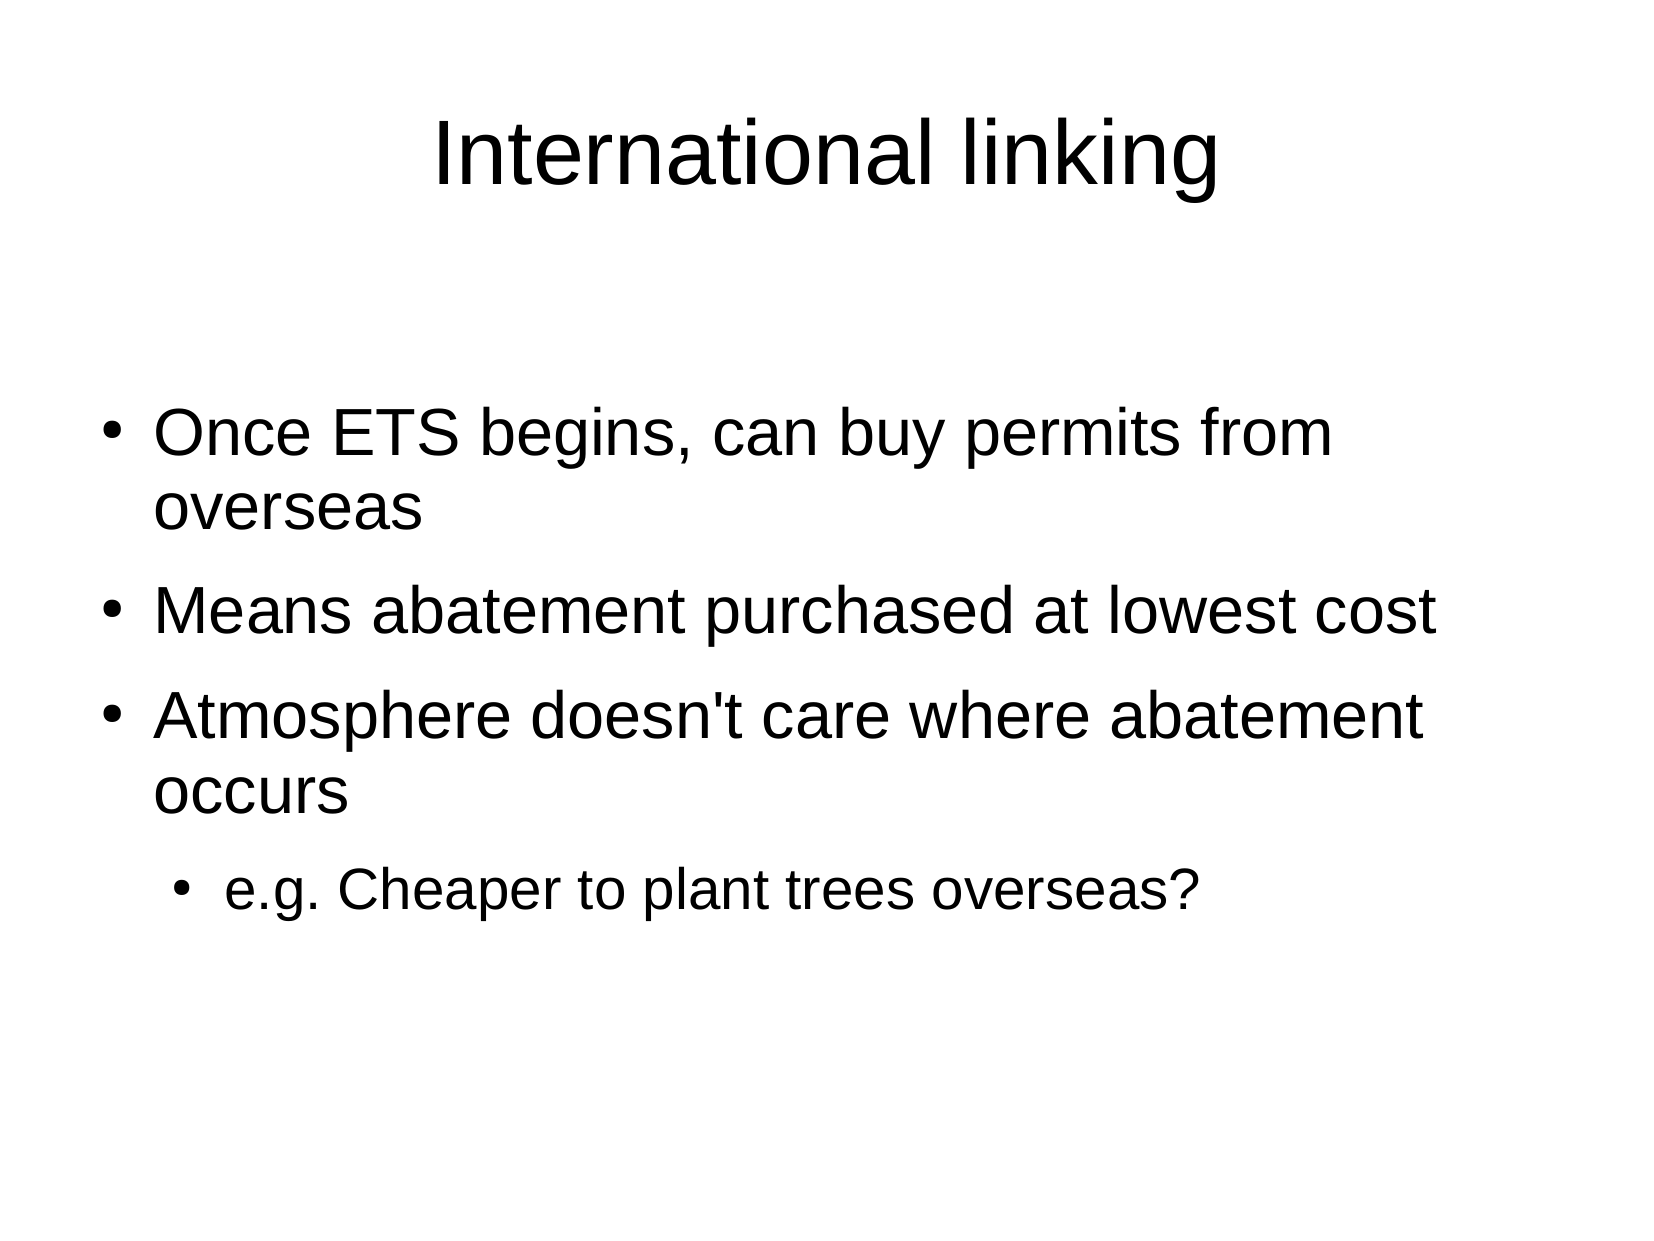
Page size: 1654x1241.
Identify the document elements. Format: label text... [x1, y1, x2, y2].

list Once ETS begins, can buy permits from overseas Means abatement purchased at lowest cost Atmosphere doesn't care where abatement occurs e.g. Cheaper to plant trees overseas? [82, 290, 1571, 1109]
title International linking [82, 49, 1571, 257]
